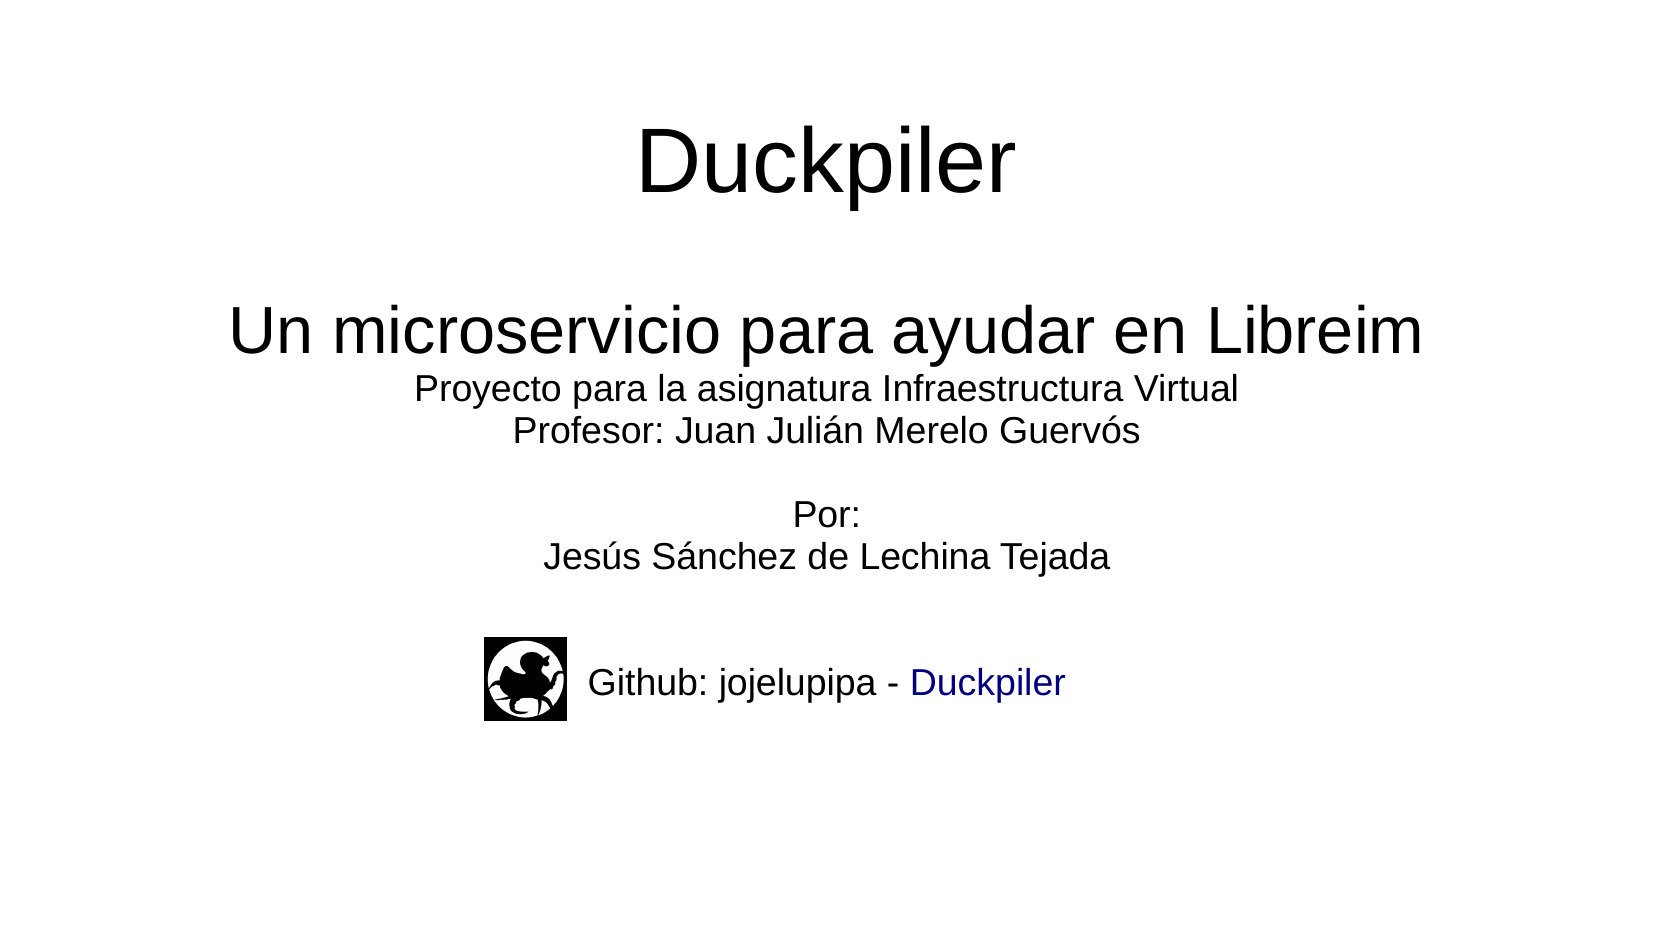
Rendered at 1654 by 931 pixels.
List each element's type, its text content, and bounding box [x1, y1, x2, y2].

picture [484, 637, 567, 721]
subtitle Un microservicio para ayudar en Libreim Proyecto para la asignatura Infraestructura Virtual Profesor: Juan Julián Merelo Guervós Por: Jesús Sánchez de Lechina Tejada Github: jojelupipa - Duckpiler [82, 228, 1571, 768]
title Duckpiler [82, 82, 1571, 228]
